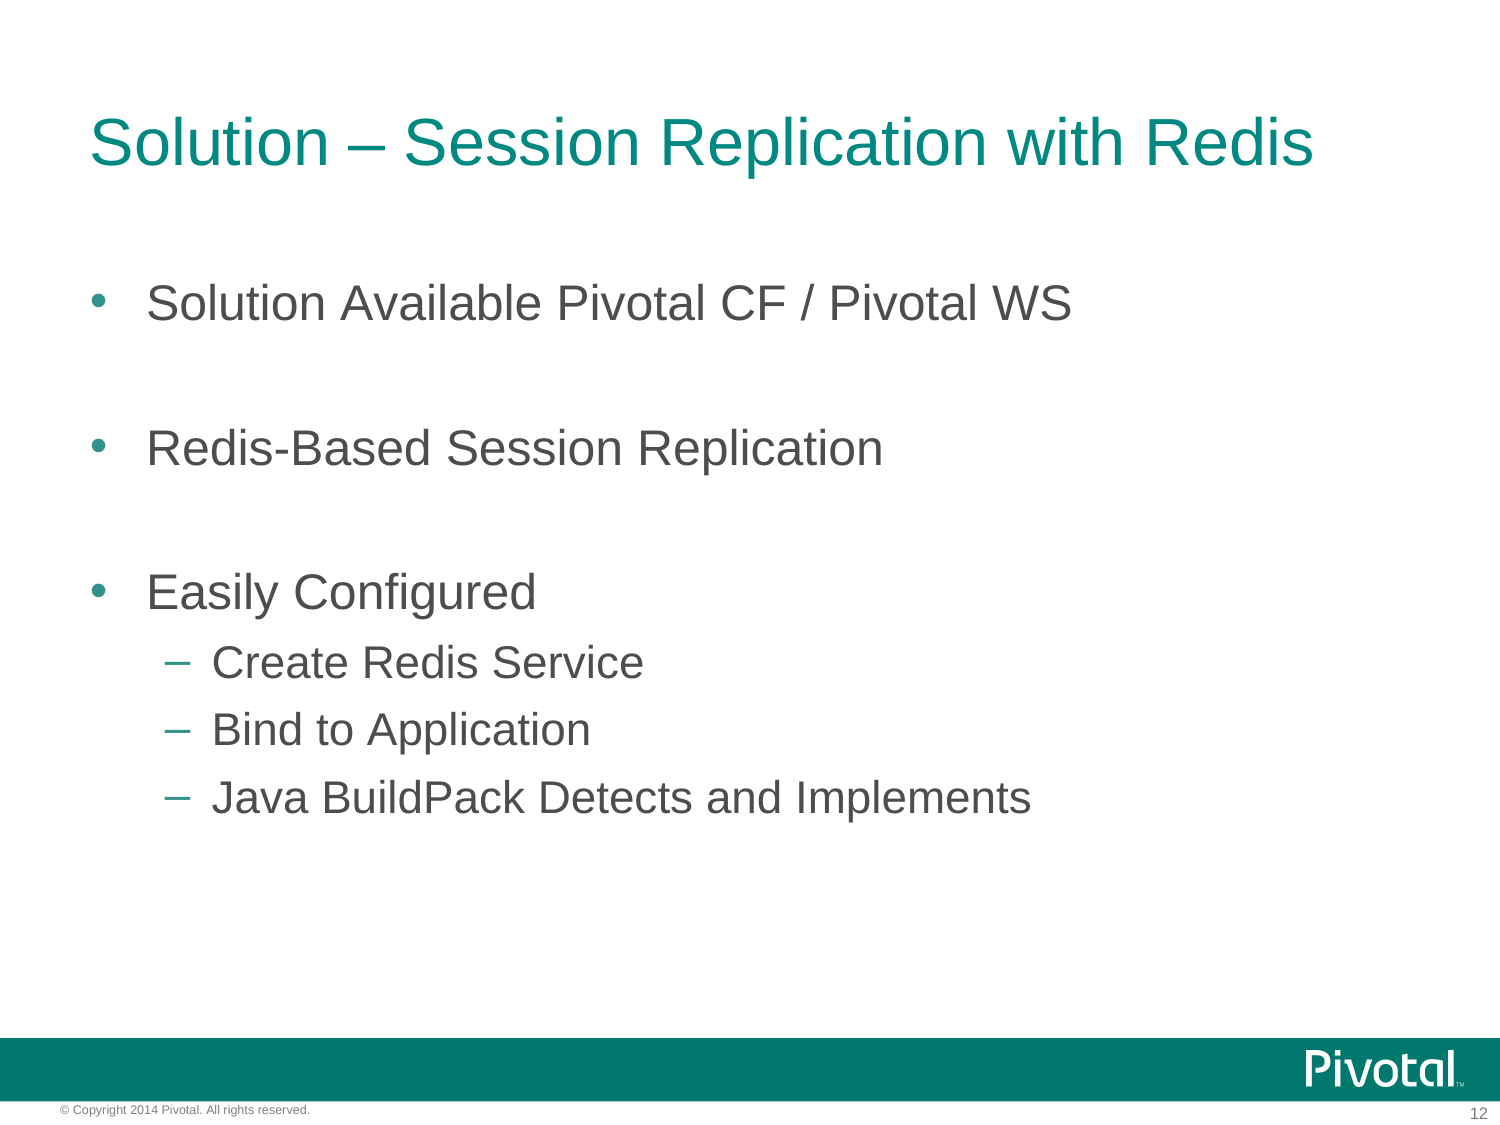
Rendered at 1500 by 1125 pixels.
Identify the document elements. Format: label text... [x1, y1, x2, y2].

list Solution Available Pivotal CF / Pivotal WS Redis-Based Session Replication Easily Configured Create Redis Service Bind to Application Java BuildPack Detects and Implements [75, 262, 1426, 1005]
title Solution – Session Replication with Redis [75, 45, 1426, 233]
picture [1306, 1050, 1464, 1087]
